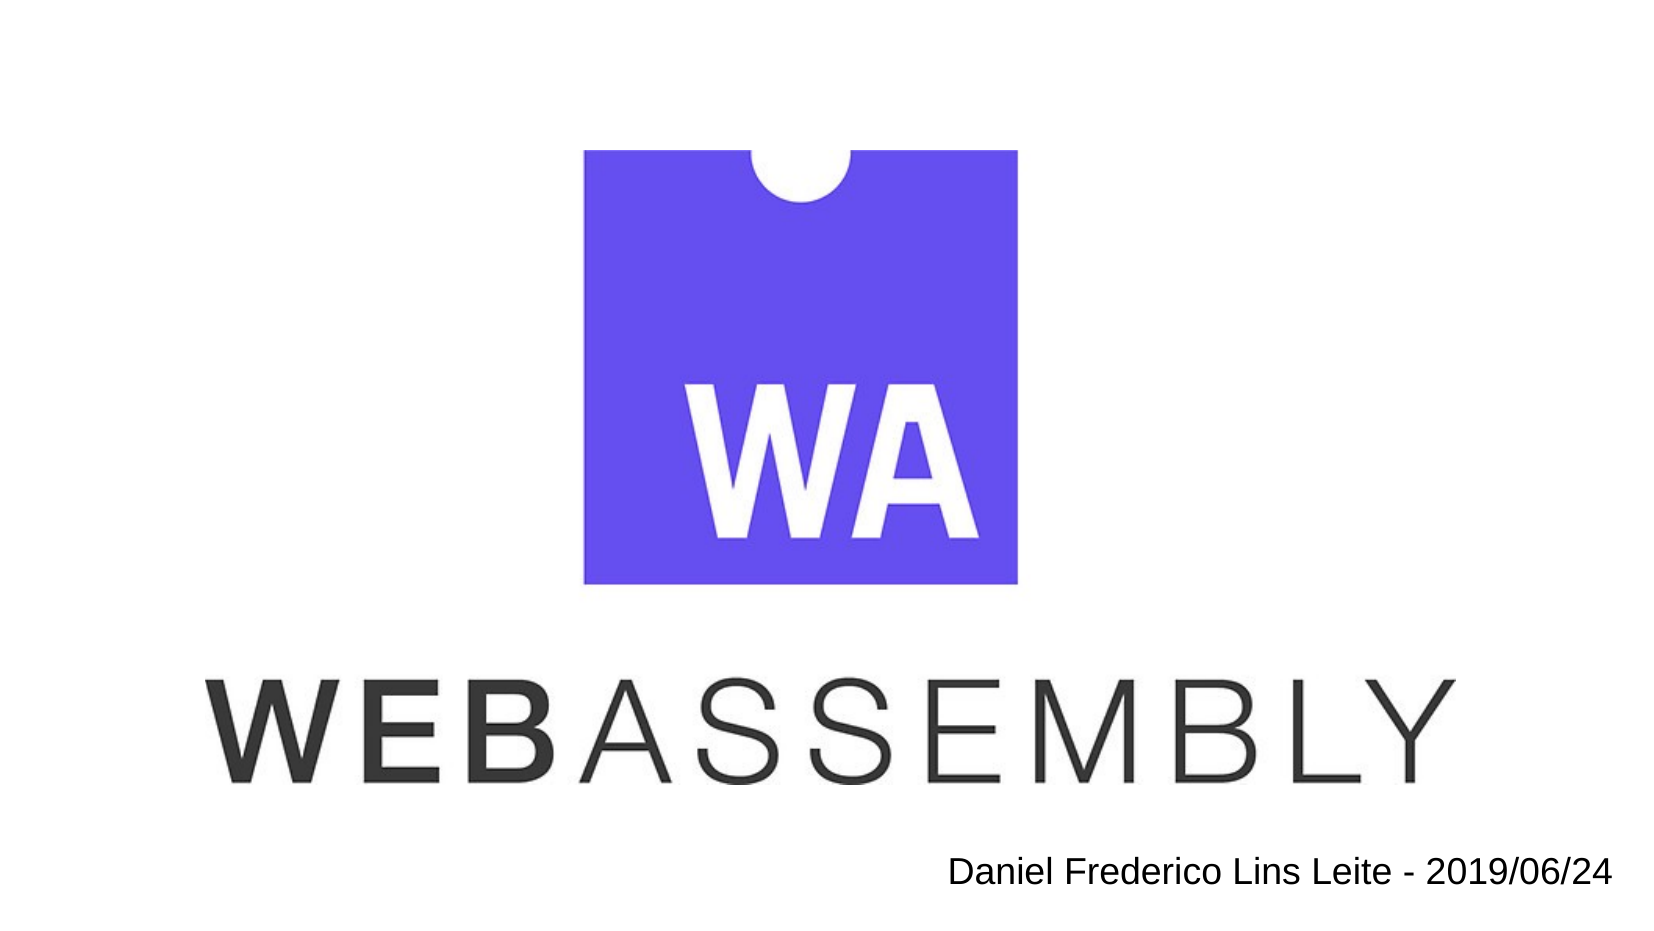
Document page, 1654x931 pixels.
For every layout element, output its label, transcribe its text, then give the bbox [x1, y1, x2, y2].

picture [205, 150, 1456, 785]
text_box Daniel Frederico Lins Leite - 2019/06/24 [360, 843, 1628, 901]
